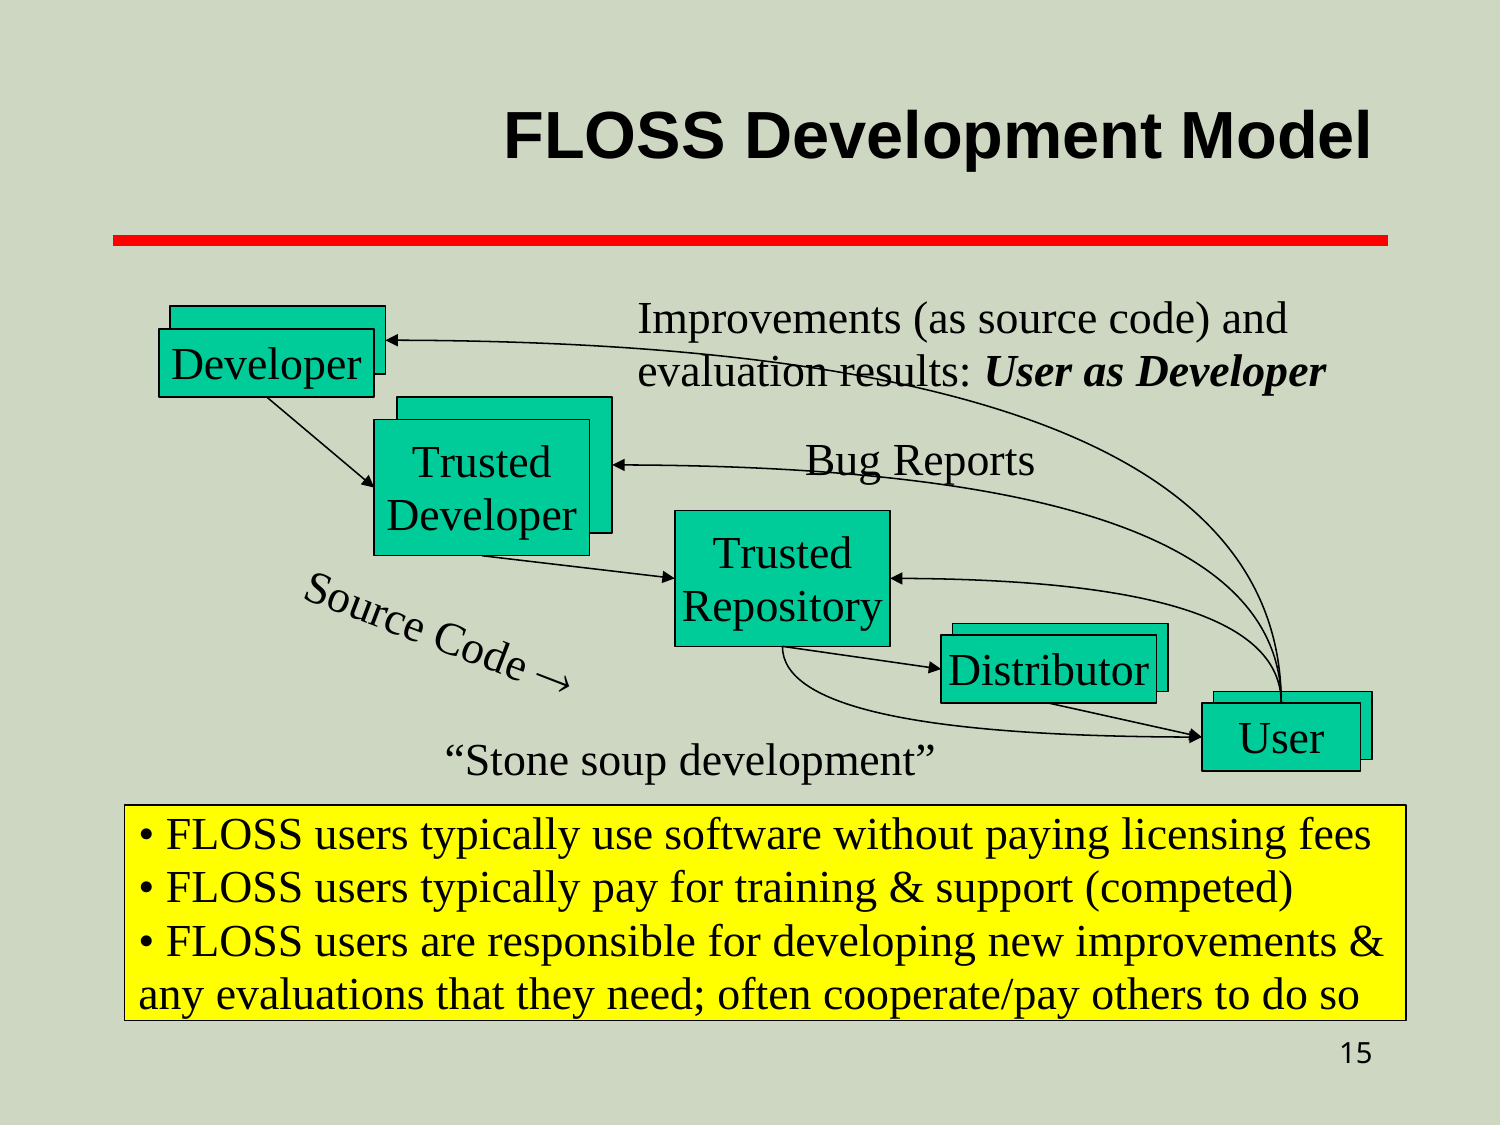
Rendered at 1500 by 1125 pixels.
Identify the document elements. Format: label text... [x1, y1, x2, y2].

text_box Trusted Repository [674, 510, 891, 647]
text_box [396, 396, 613, 464]
text_box [590, 466, 613, 534]
text_box Distributor [941, 635, 1157, 704]
text_box Trusted Developer [374, 419, 590, 556]
text_box Bug Reports [791, 425, 1047, 494]
text_box Developer [158, 328, 375, 397]
text_box Source Code  [281, 546, 602, 724]
text_box User [1201, 703, 1361, 772]
text_box FLOSS users typically use software without paying licensing fees FLOSS users typically pay for training & support (competed) FLOSS users are responsible for developing new improvements & any evaluations that they need; often cooperate/pay others to do so [124, 805, 1406, 1021]
title FLOSS Development Model [337, 85, 1388, 224]
text_box Improvements (as source code) and evaluation results: User as Developer [623, 283, 1361, 407]
text_box “Stone soup development” [430, 725, 944, 794]
